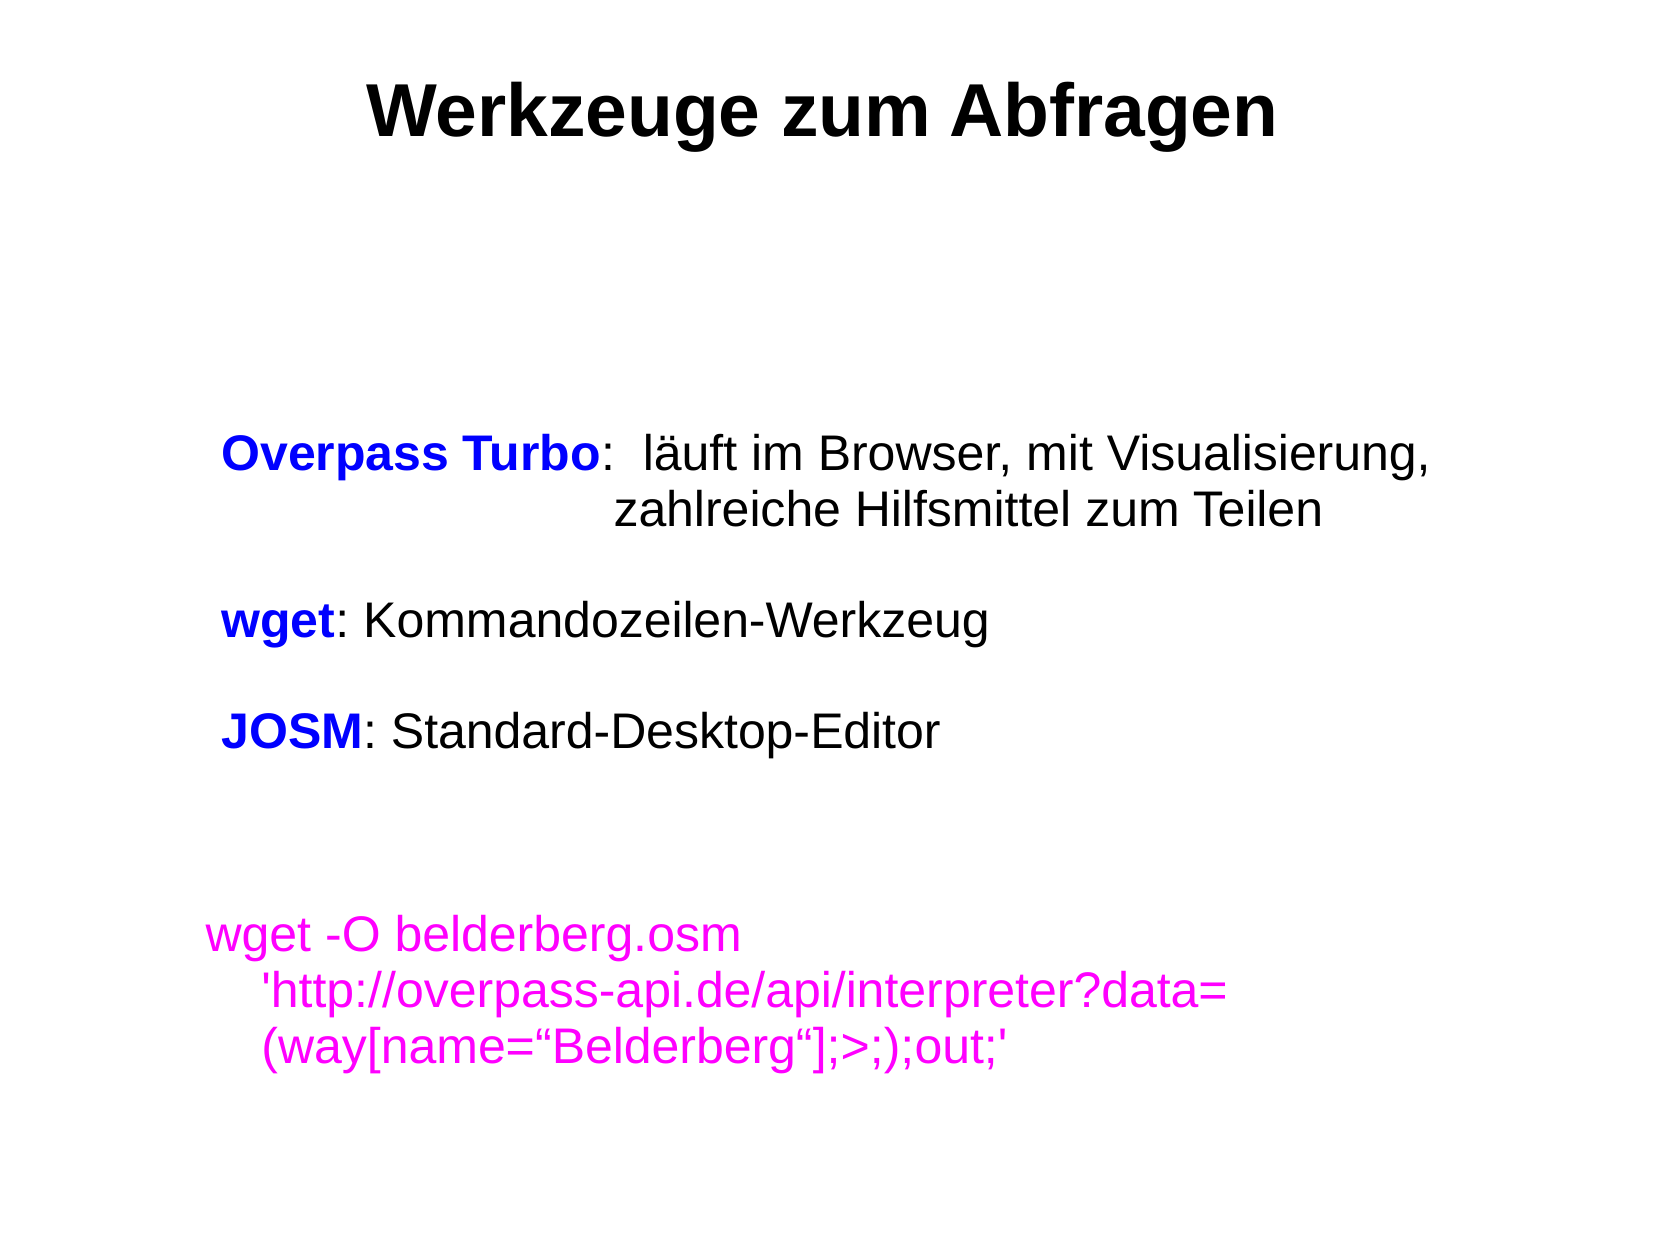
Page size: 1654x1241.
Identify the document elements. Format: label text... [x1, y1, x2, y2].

text_box Overpass Turbo: läuft im Browser, mit Visualisierung, zahlreiche Hilfsmittel zum Teilen wget: Kommandozeilen-Werkzeug JOSM: Standard-Desktop-Editor [206, 417, 1447, 767]
text_box wget -O belderberg.osm 'http://overpass-api.de/api/interpreter?data= (way[name=“Belderberg“];>;);out;' [190, 898, 1444, 1137]
text_box Werkzeuge zum Abfragen [351, 61, 1294, 160]
